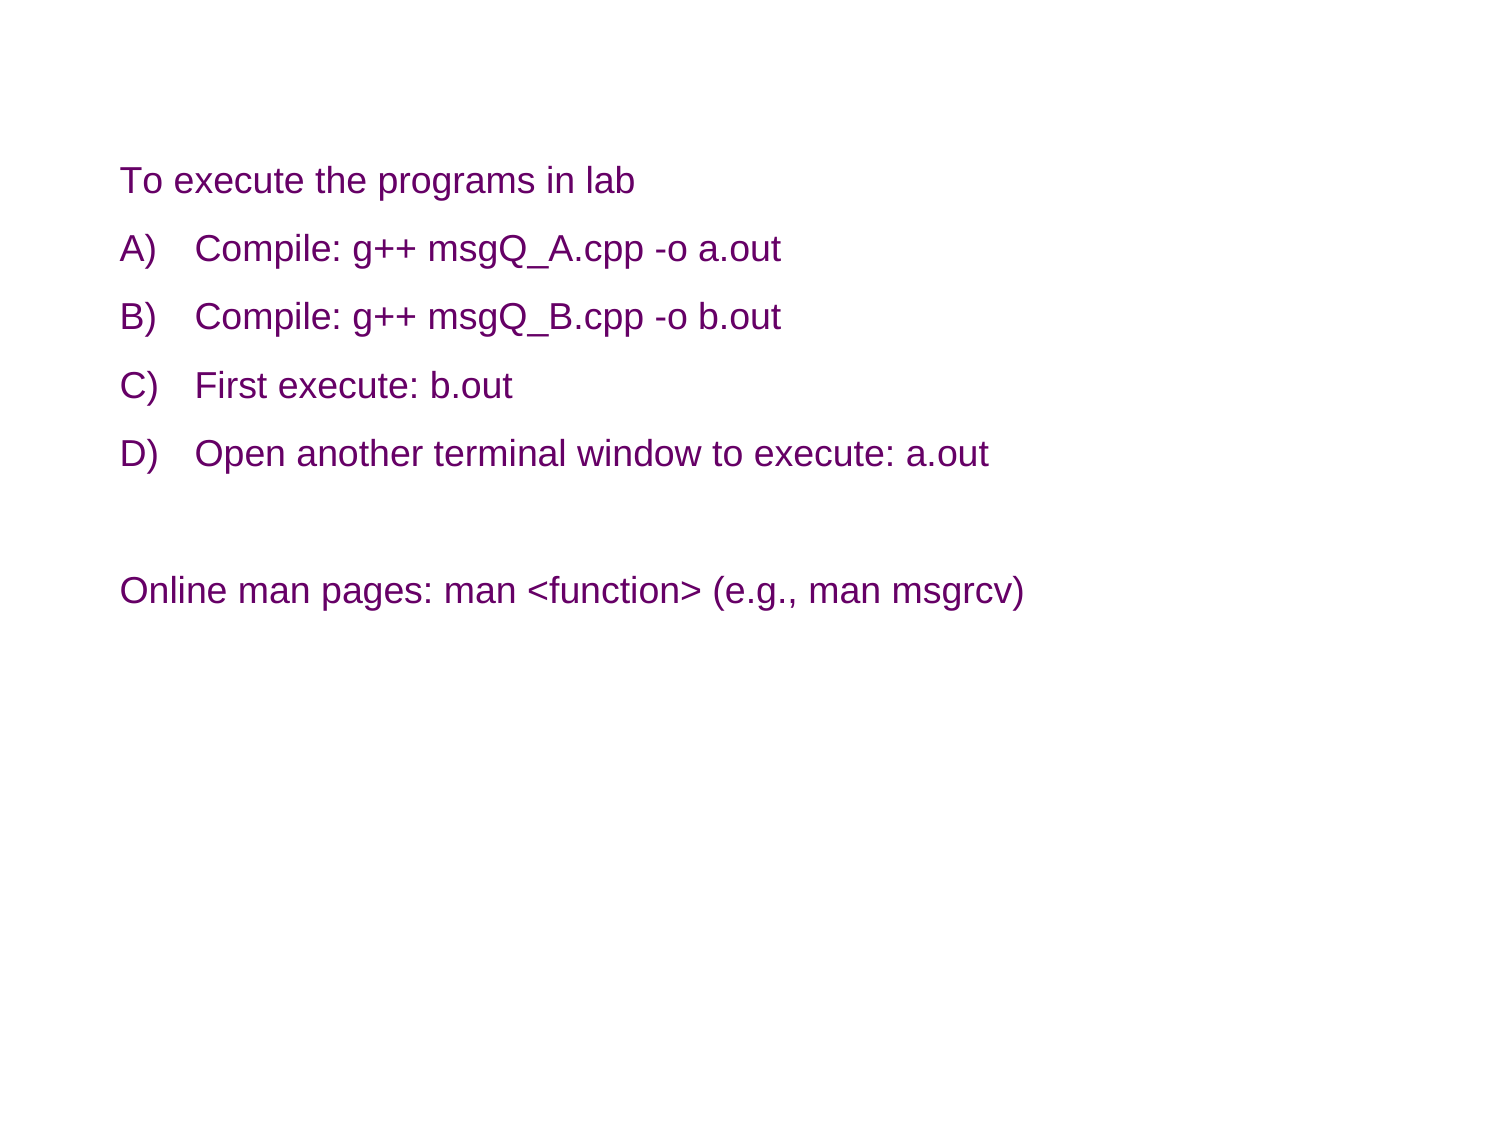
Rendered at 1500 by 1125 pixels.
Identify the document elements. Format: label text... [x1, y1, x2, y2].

text_box To execute the programs in lab Compile: g++ msgQ_A.cpp -o a.out Compile: g++ msgQ_B.cpp -o b.out First execute: b.out Open another terminal window to execute: a.out Online man pages: man <function> (e.g., man msgrcv) [104, 147, 1468, 619]
